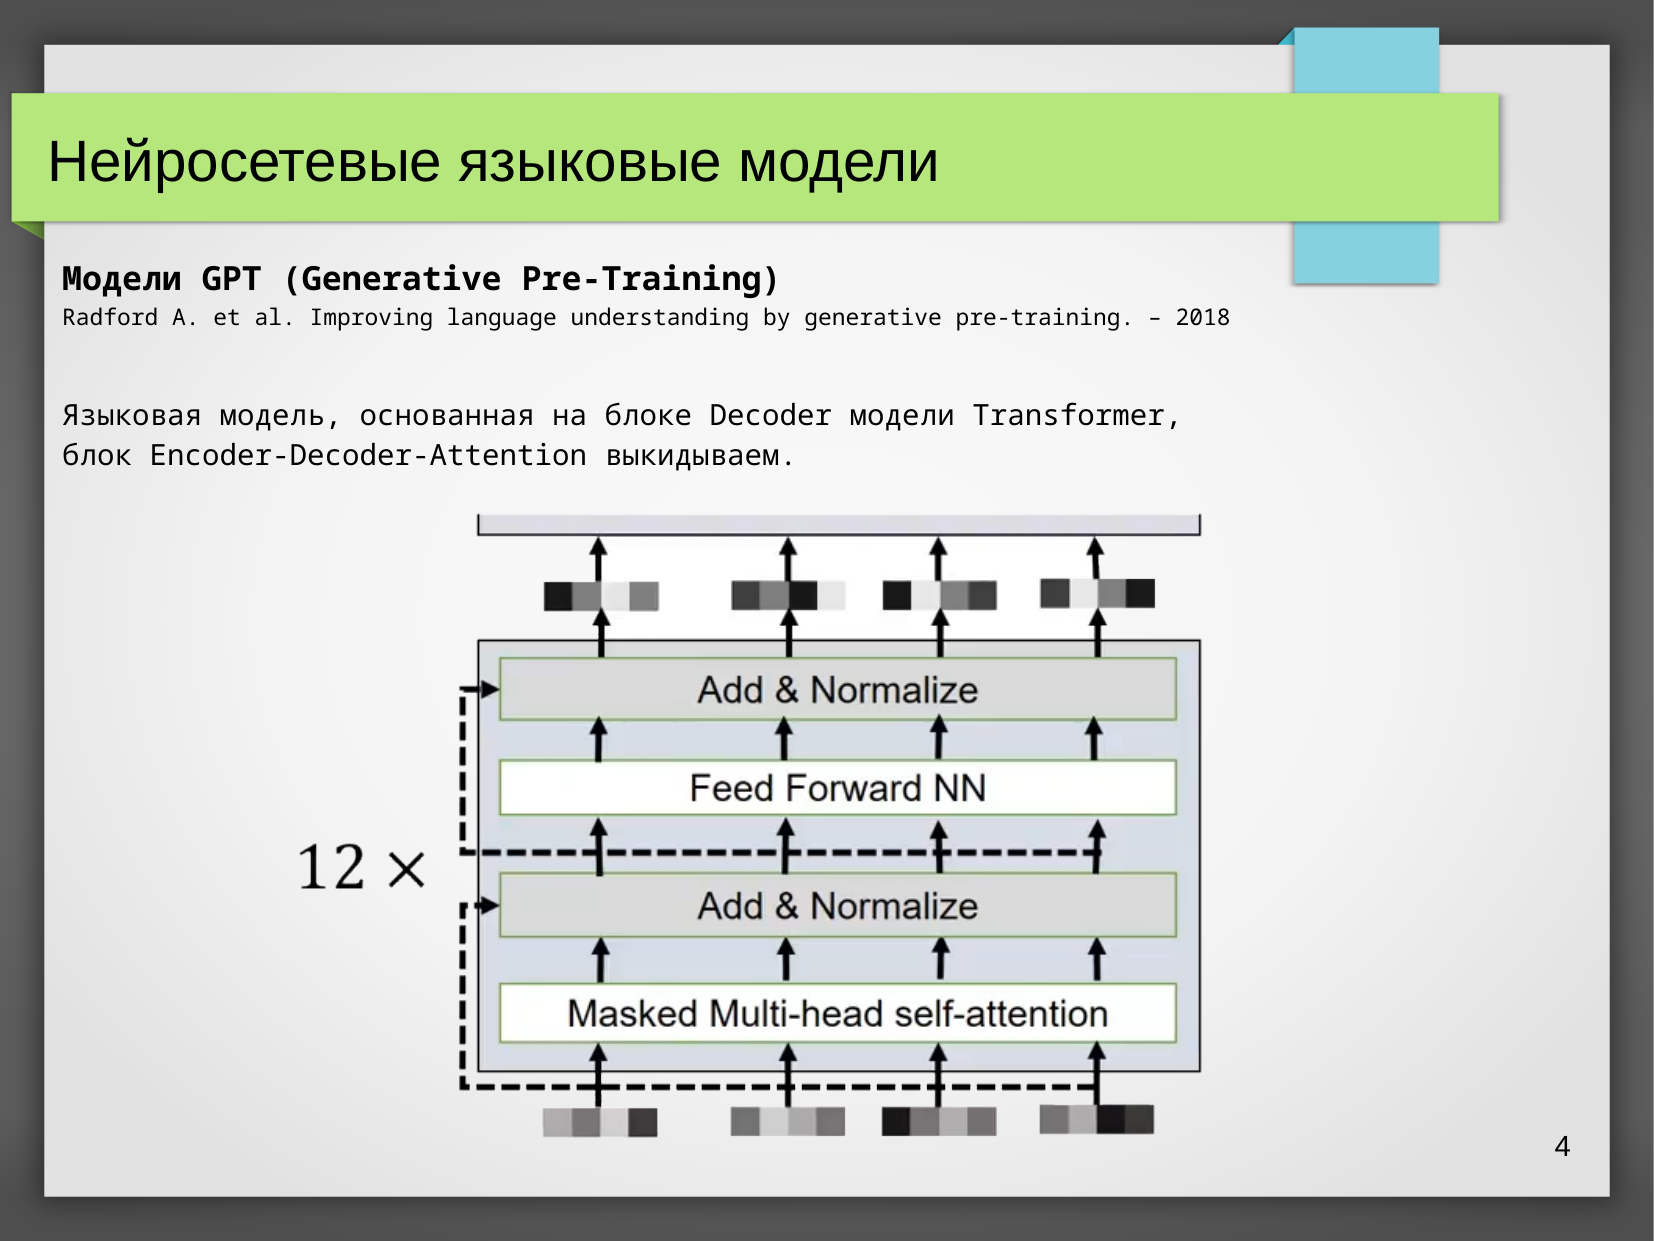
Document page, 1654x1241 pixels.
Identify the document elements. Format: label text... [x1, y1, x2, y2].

picture [0, 0, 1654, 1241]
text_box Модели GPT (Generative Pre-Training) Radford A. et al. Improving language understanding by generative pre-training. – 2018 Языковая модель, основанная на блоке Decoder модели Transformer, блок Encoder-Decoder-Attention выкидываем. [47, 248, 1312, 461]
title Нейросетевые языковые модели [47, 121, 1241, 201]
